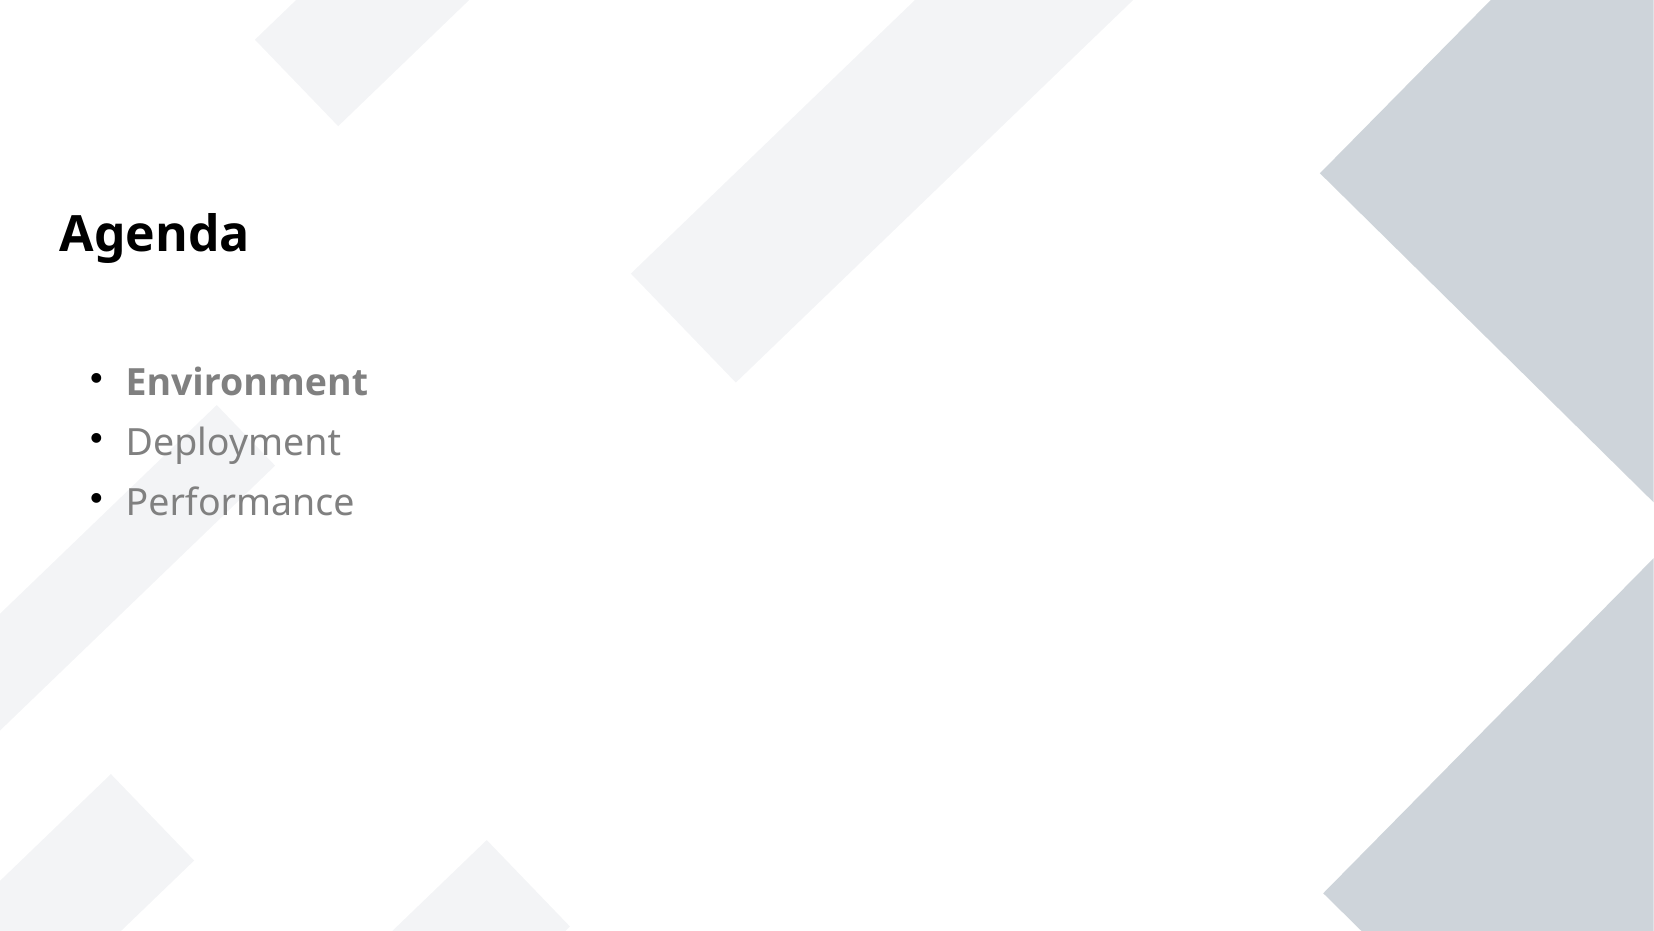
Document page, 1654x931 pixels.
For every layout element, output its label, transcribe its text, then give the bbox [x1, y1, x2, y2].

text_box Environment Deployment Performance [75, 350, 1005, 680]
text_box Agenda [44, 193, 938, 301]
